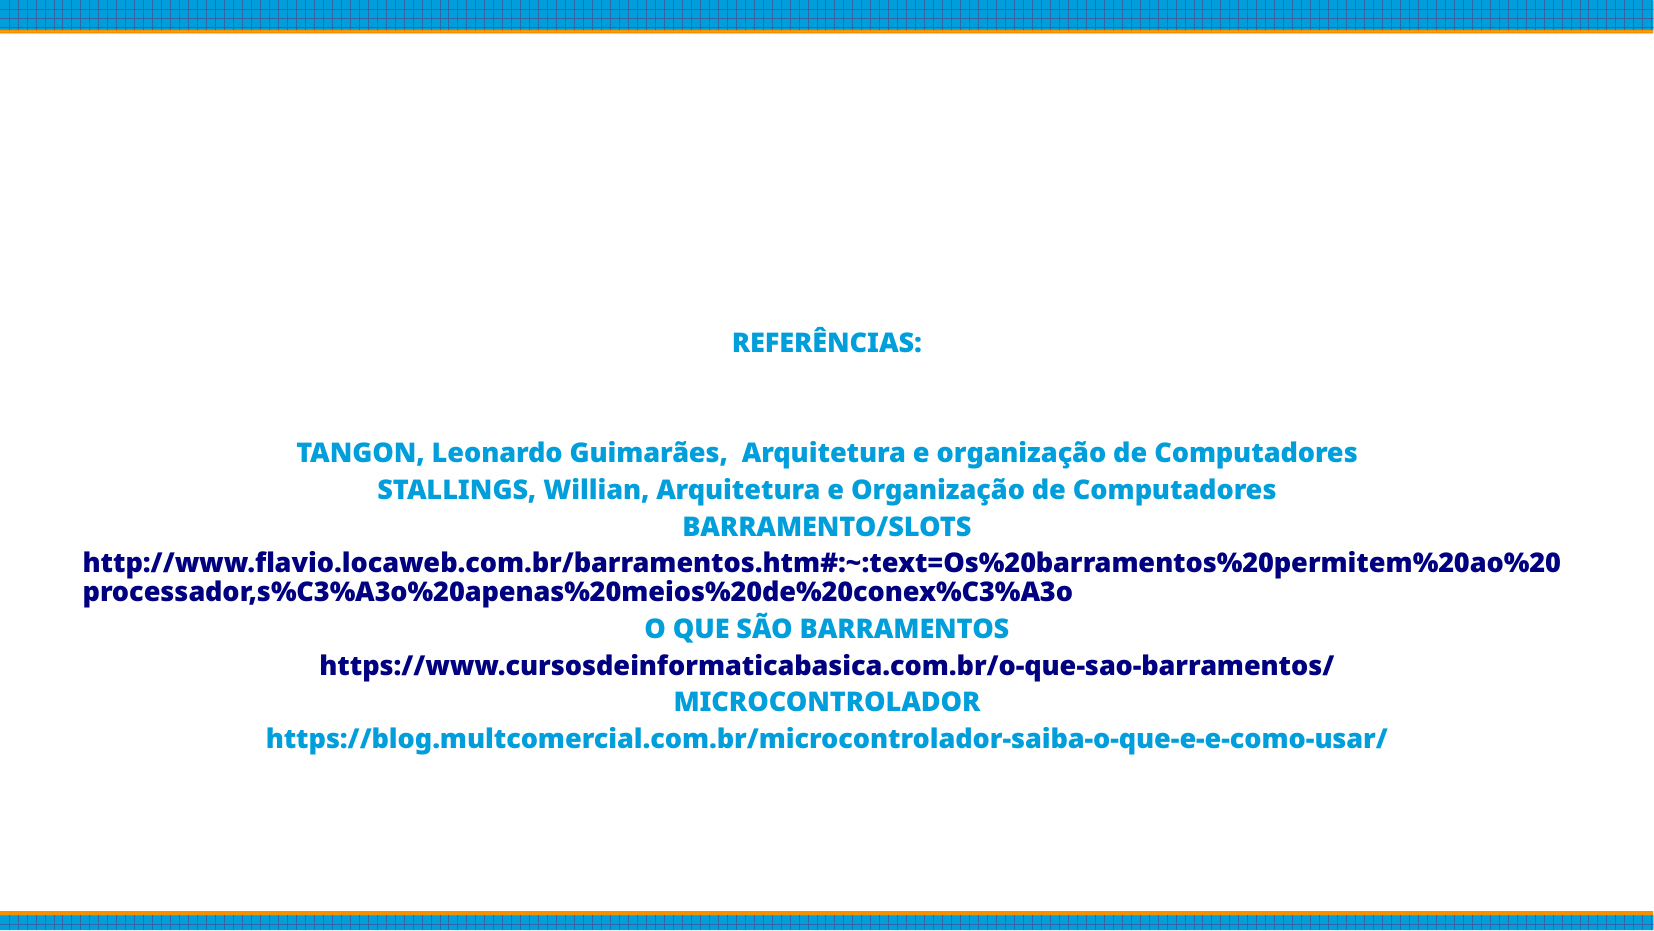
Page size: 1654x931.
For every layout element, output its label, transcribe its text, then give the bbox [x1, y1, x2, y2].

subtitle REFERÊNCIAS: TANGON, Leonardo Guimarães, Arquitetura e organização de Computadores STALLINGS, Willian, Arquitetura e Organização de Computadores BARRAMENTO/SLOTS http://www.flavio.locaweb.com.br/barramentos.htm#:~:text=Os%20barramentos%20permitem%20ao%20processador,s%C3%A3o%20apenas%20meios%20de%20conex%C3%A3o O QUE SÃO BARRAMENTOS https://www.cursosdeinformaticabasica.com.br/o-que-sao-barramentos/ MICROCONTROLADOR https://blog.multcomercial.com.br/microcontrolador-saiba-o-que-e-e-como-usar/ [82, 165, 1571, 886]
